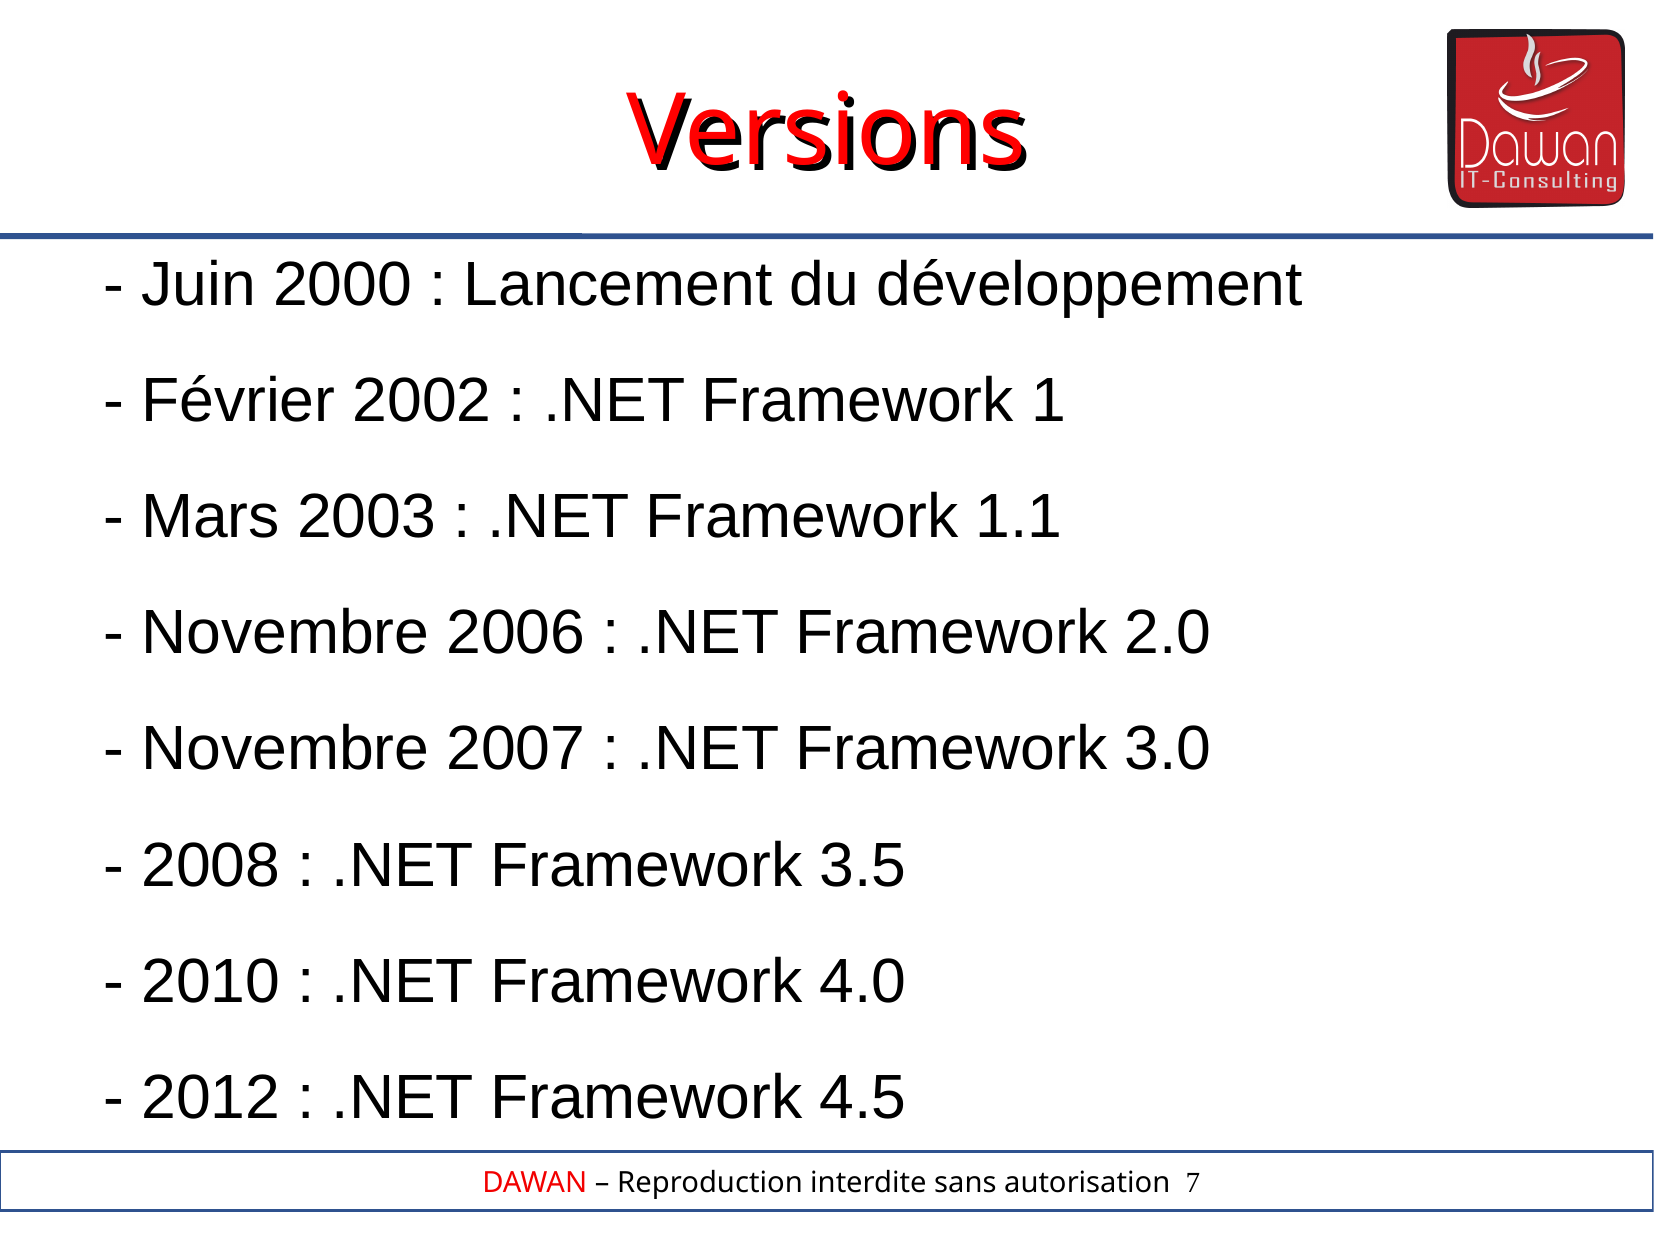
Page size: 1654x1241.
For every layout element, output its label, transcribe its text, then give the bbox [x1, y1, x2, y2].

text_box [1185, 1163, 1565, 1228]
text_box - Juin 2000 : Lancement du développement - Février 2002 : .NET Framework 1 - Mars 2003 : .NET Framework 1.1 - Novembre 2006 : .NET Framework 2.0 - Novembre 2007 : .NET Framework 3.0 - 2008 : .NET Framework 3.5 - 2010 : .NET Framework 4.0 - 2012 : .NET Framework 4.5 [88, 241, 1565, 1140]
text_box Versions [88, 50, 1565, 182]
